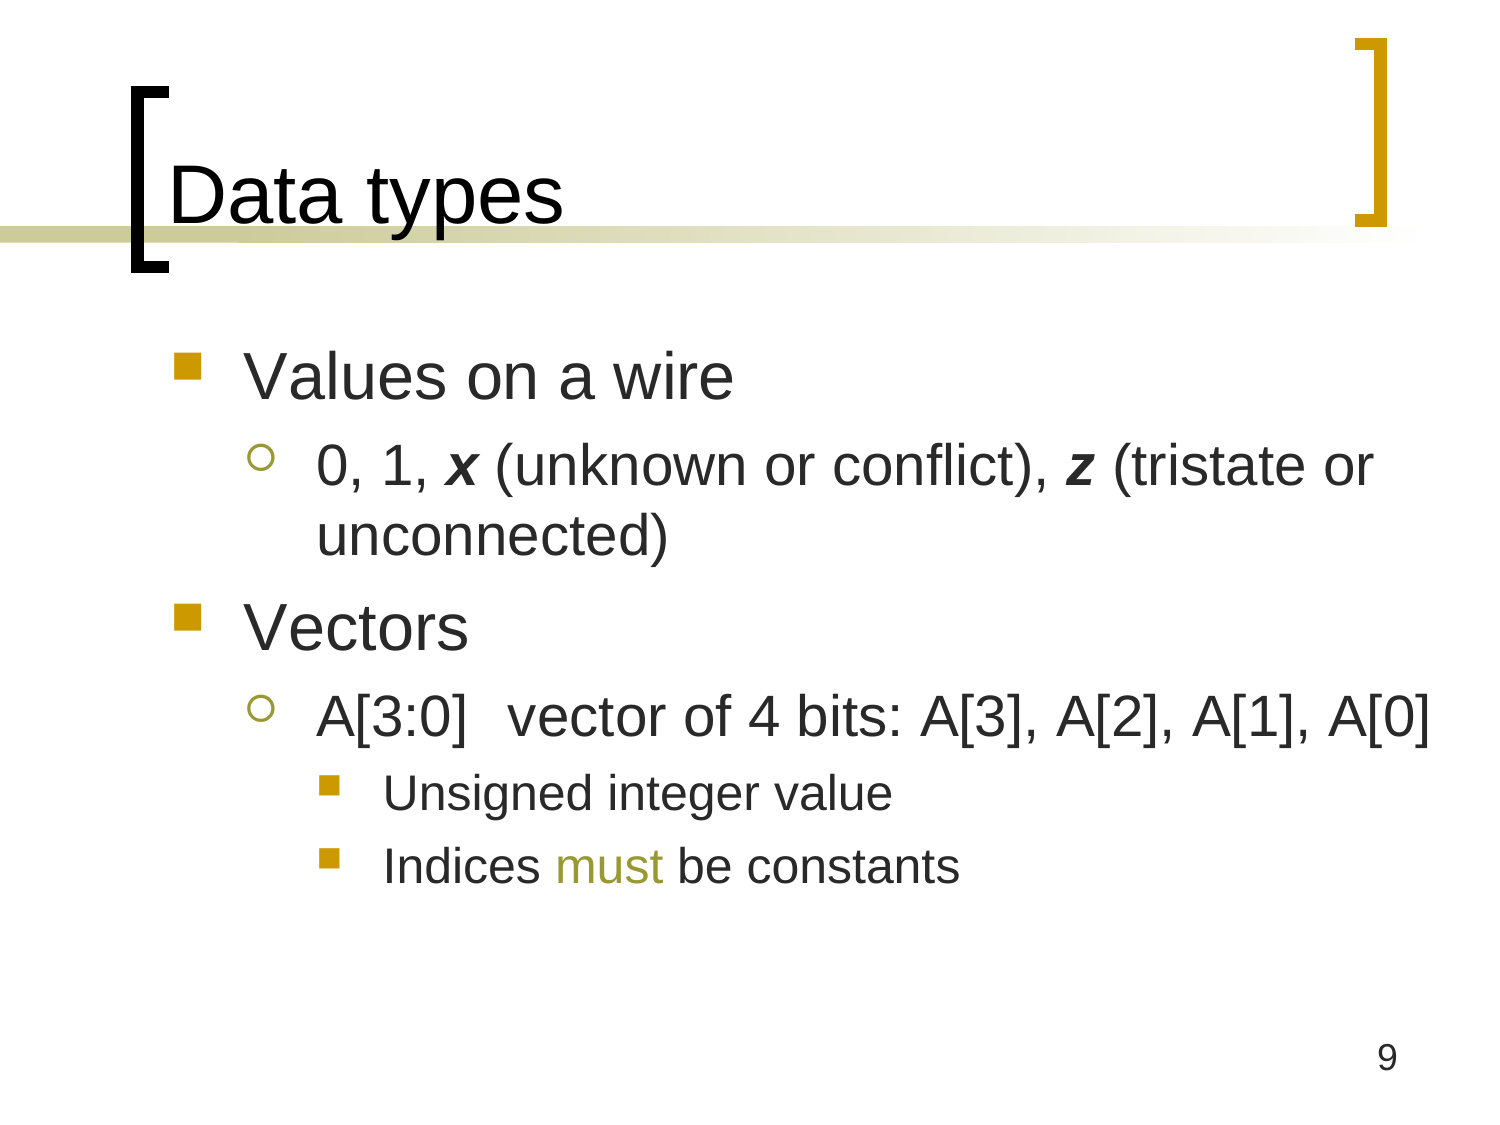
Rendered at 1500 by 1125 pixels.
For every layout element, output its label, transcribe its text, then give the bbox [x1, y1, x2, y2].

list Values on a wire 0, 1, x (unknown or conflict), z (tristate or unconnected) Vectors A[3:0] vector of 4 bits: A[3], A[2], A[1], A[0] Unsigned integer value Indices must be constants [155, 324, 1463, 1000]
title Data types [152, 15, 1328, 248]
